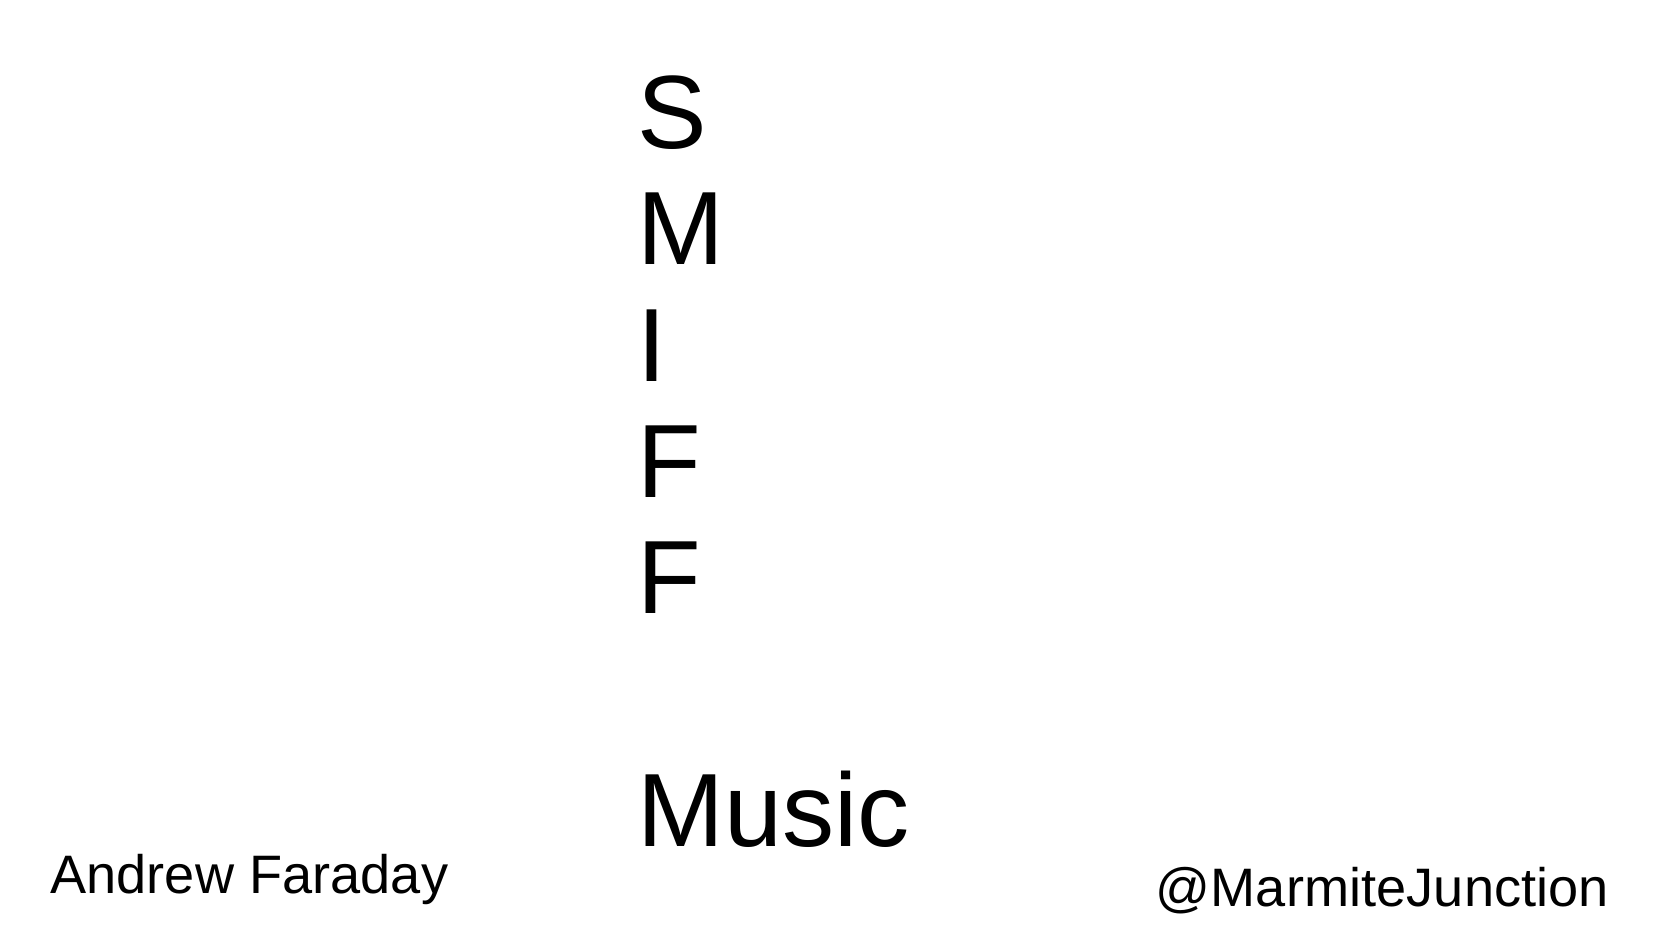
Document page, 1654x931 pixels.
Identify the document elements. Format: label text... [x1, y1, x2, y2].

title S M I F F Music [637, 37, 1571, 886]
text_box @MarmiteJunction [1080, 850, 1625, 926]
text_box Andrew Faraday [35, 837, 579, 913]
